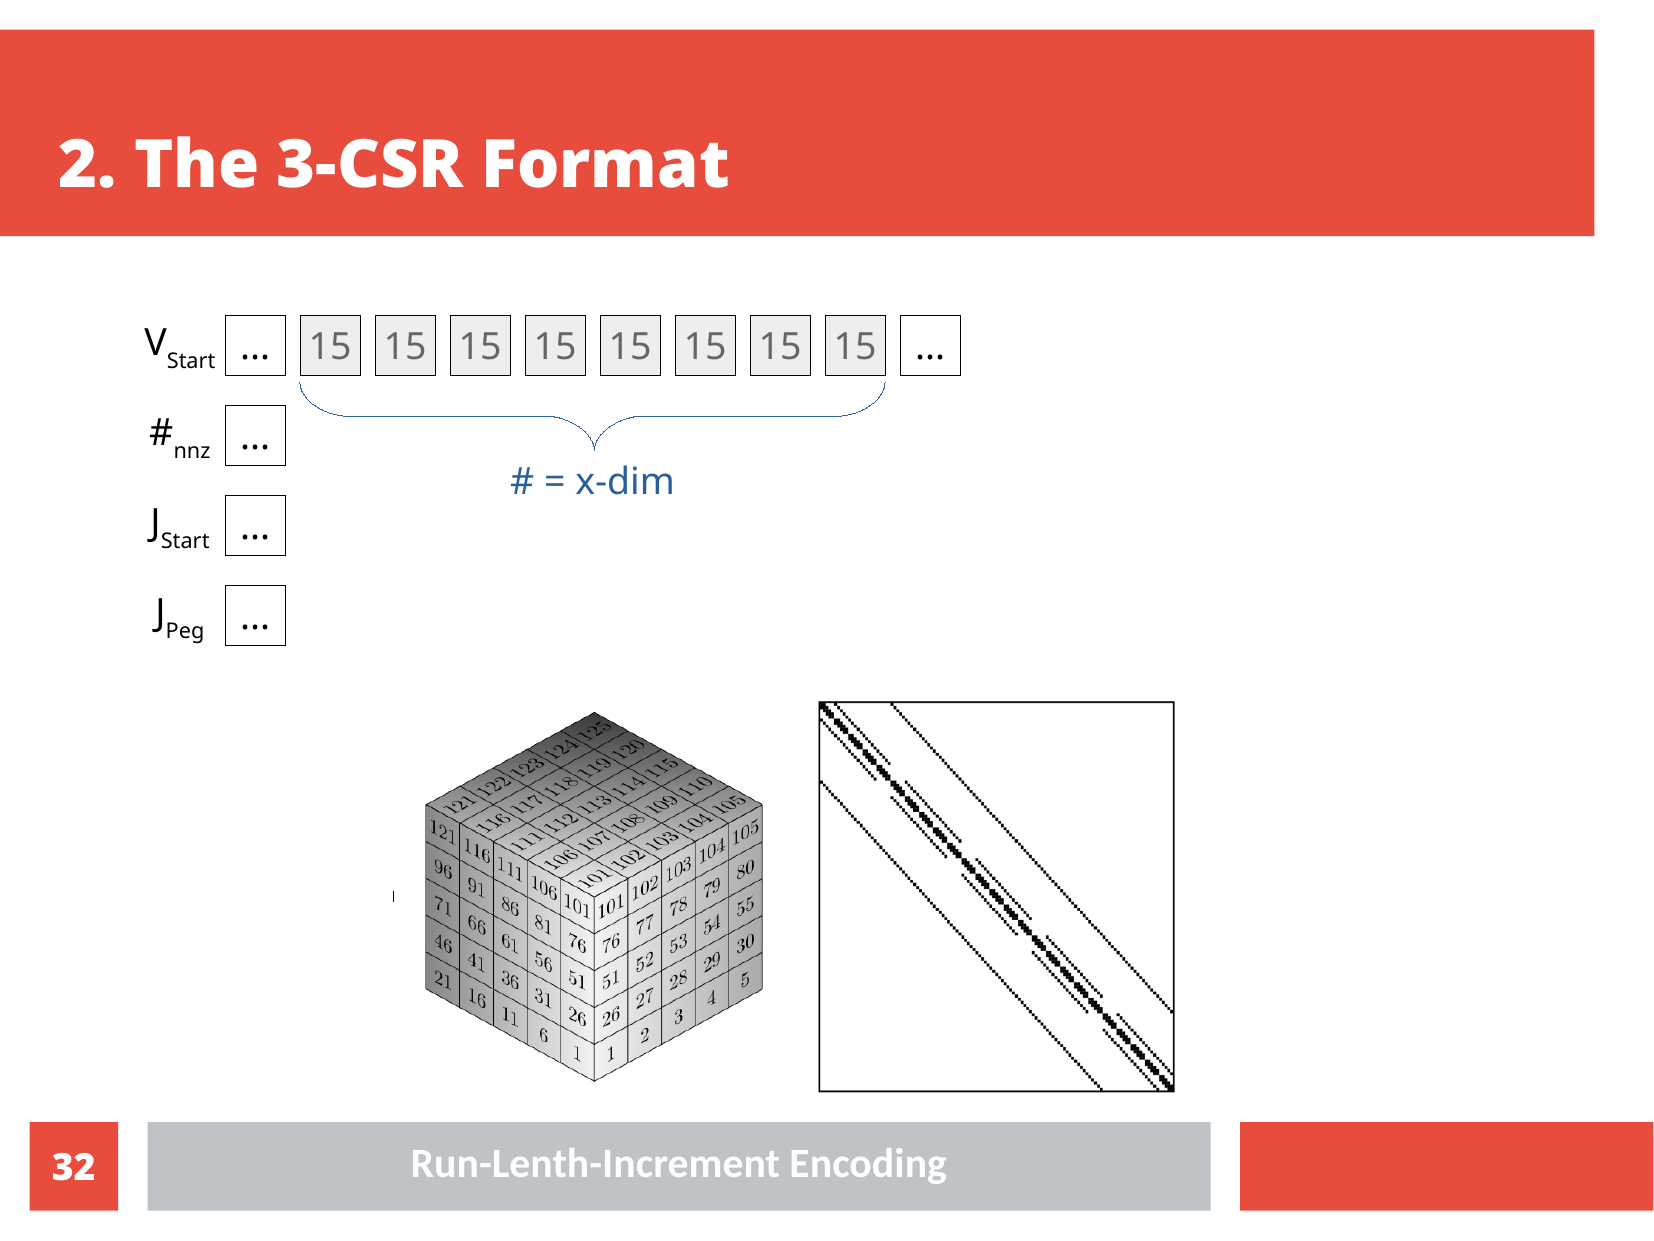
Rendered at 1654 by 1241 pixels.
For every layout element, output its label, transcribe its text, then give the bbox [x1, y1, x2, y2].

text_box 15 [450, 315, 511, 376]
text_box ... [225, 585, 286, 646]
text_box # = x-dim [450, 421, 736, 539]
text_box ... [225, 405, 286, 466]
text_box Run-Lenth-Increment Encoding [150, 1125, 1208, 1210]
text_box 15 [600, 315, 661, 376]
picture [393, 652, 1199, 1111]
title 2. The 3-CSR Format [59, 59, 1595, 207]
text_box ... [900, 315, 961, 376]
text_box VStart [150, 315, 211, 376]
text_box 15 [825, 315, 886, 376]
text_box #nnz [150, 405, 211, 466]
text_box 15 [750, 315, 811, 376]
text_box 15 [375, 315, 436, 376]
text_box 15 [300, 315, 361, 376]
text_box 15 [525, 315, 586, 376]
text_box ... [225, 315, 286, 376]
text_box 15 [675, 315, 736, 376]
text_box ... [225, 495, 286, 556]
text_box JStart [150, 495, 211, 556]
text_box JPeg [150, 585, 211, 646]
